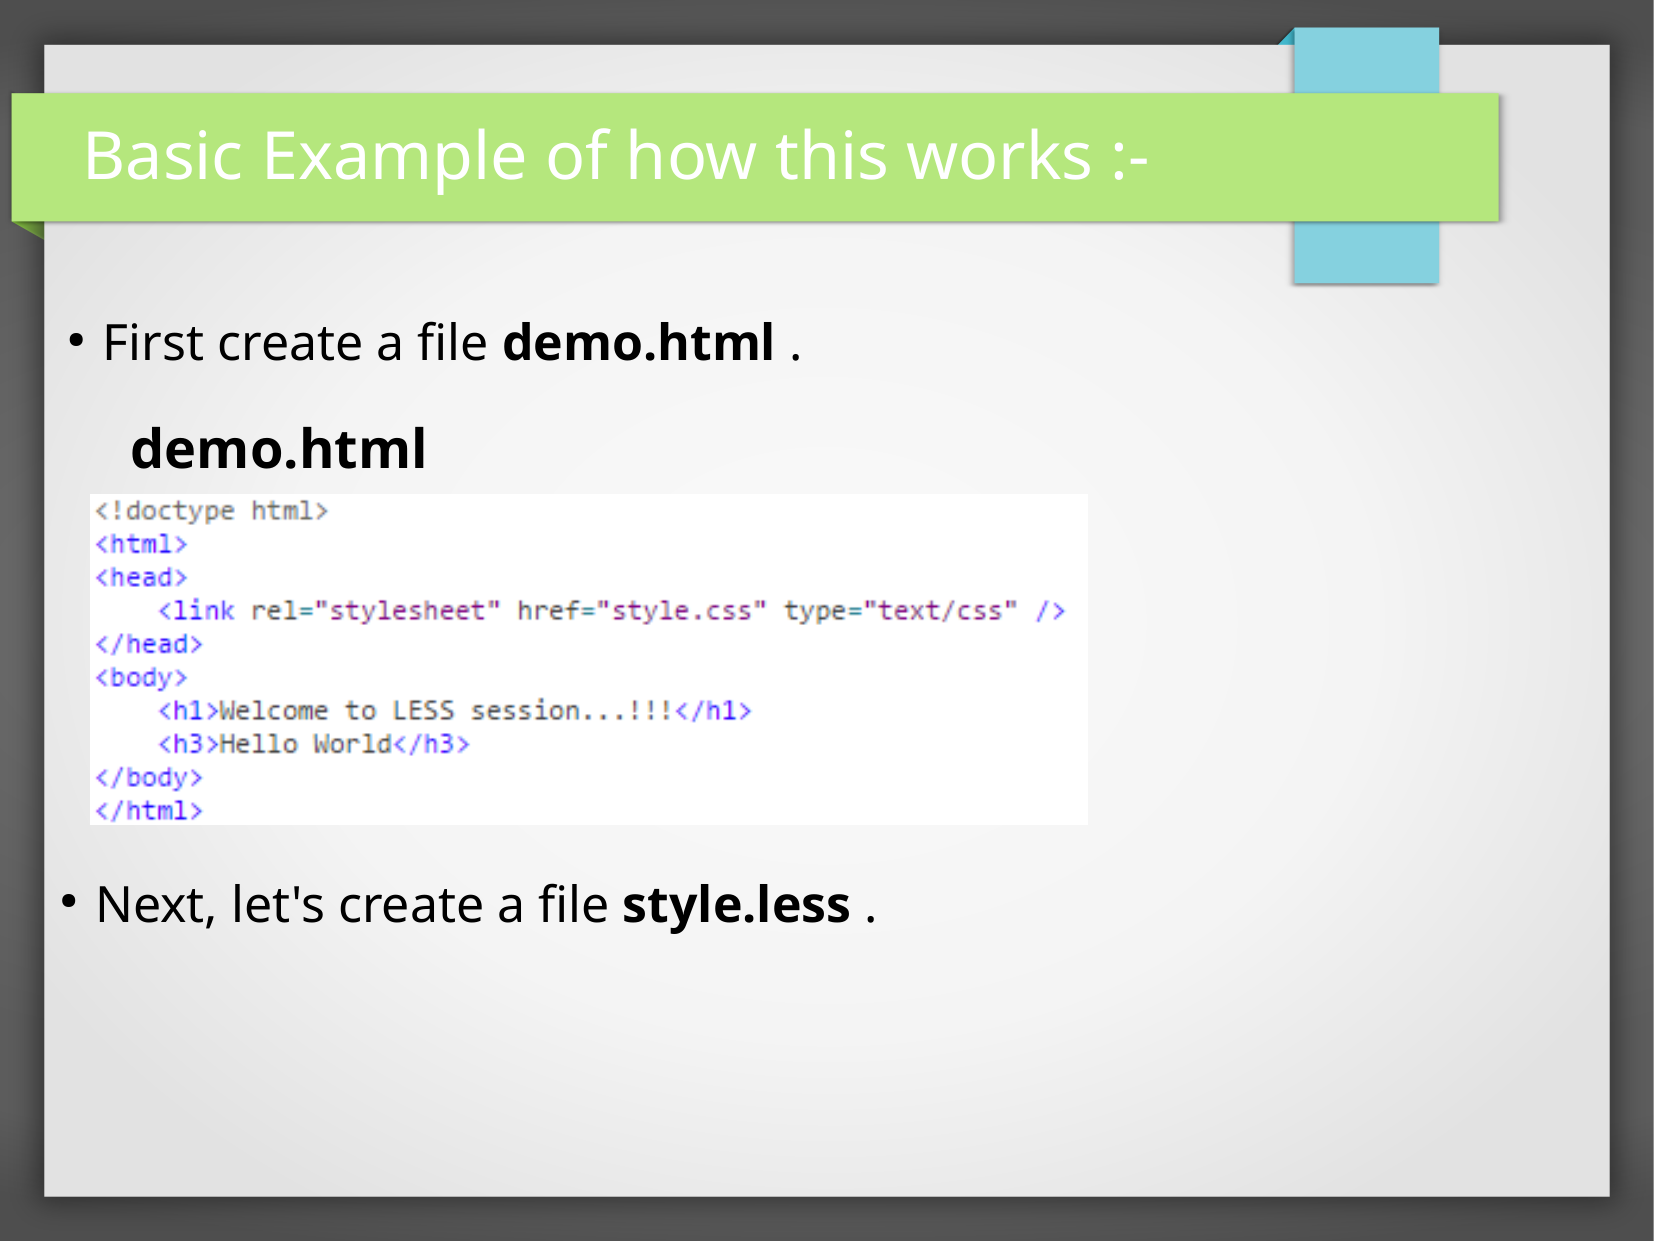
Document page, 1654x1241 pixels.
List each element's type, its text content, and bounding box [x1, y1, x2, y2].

picture [0, 0, 1654, 1241]
list demo.html [60, 410, 436, 492]
text_box First create a file demo.html . [52, 300, 1171, 385]
title Basic Example of how this works :- [82, 59, 1471, 248]
text_box Next, let's create a file style.less . [45, 861, 1531, 1081]
